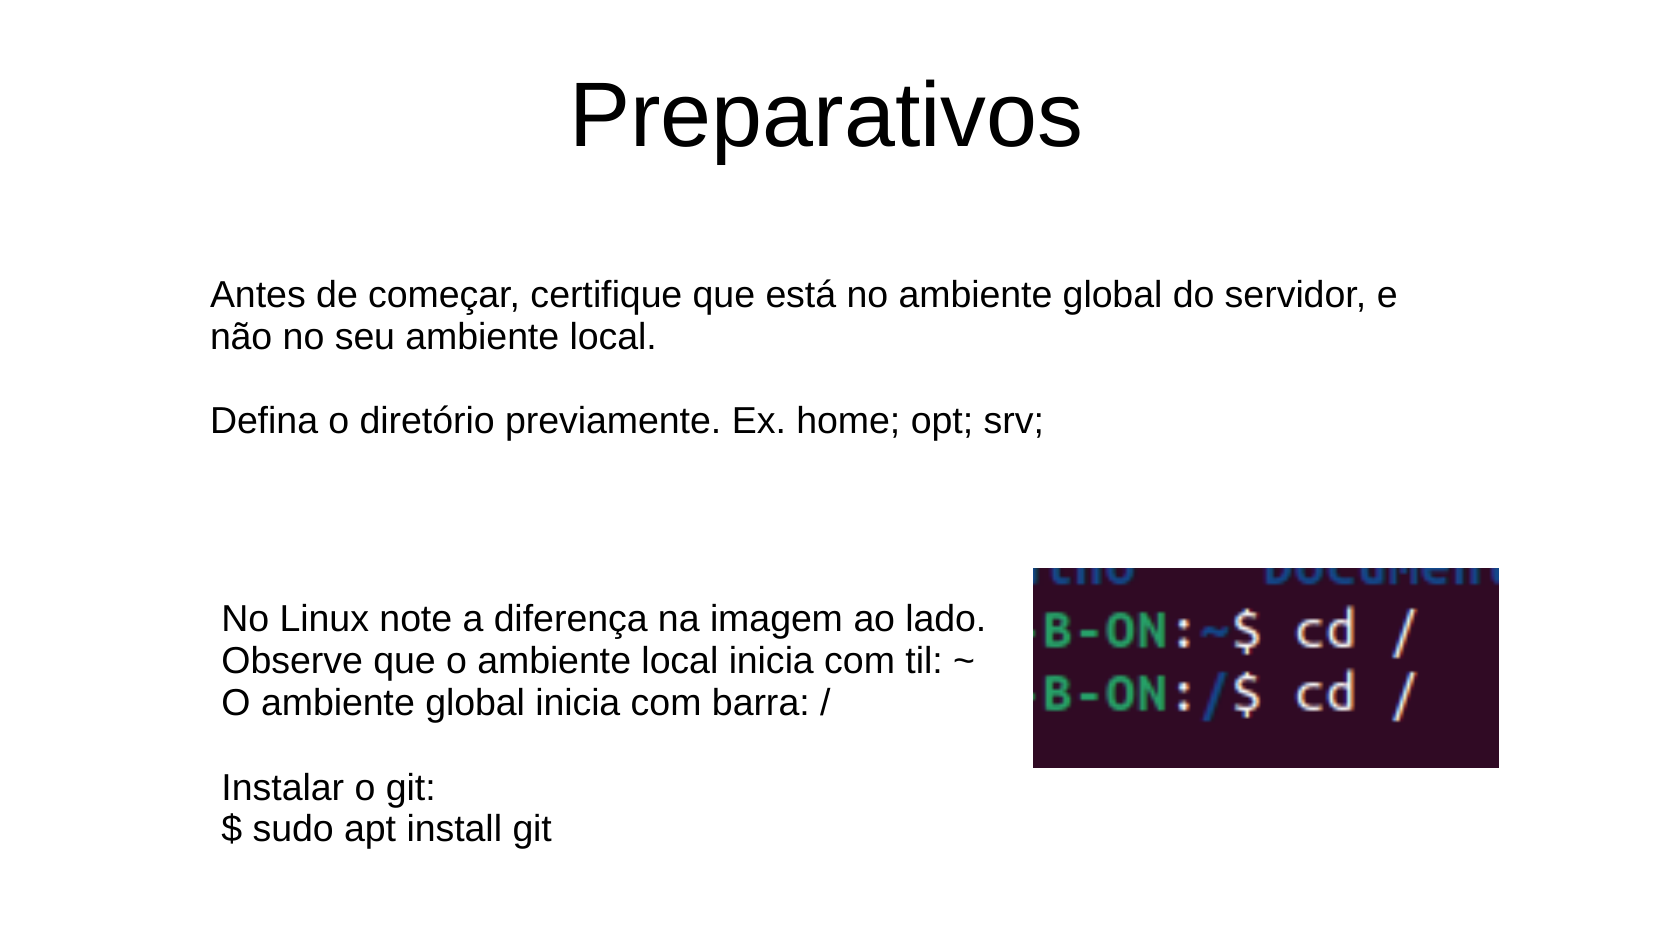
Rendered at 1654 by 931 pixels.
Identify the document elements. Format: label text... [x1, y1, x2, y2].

text_box Antes de começar, certifique que está no ambiente global do servidor, e não no seu ambiente local. Defina o diretório previamente. Ex. home; opt; srv; [195, 265, 1477, 449]
title Preparativos [82, 37, 1571, 193]
picture [1033, 568, 1499, 768]
text_box No Linux note a diferença na imagem ao lado. Observe que o ambiente local inicia com til: ~ O ambiente global inicia com barra: / Instalar o git: $ sudo apt install git [206, 590, 1002, 858]
